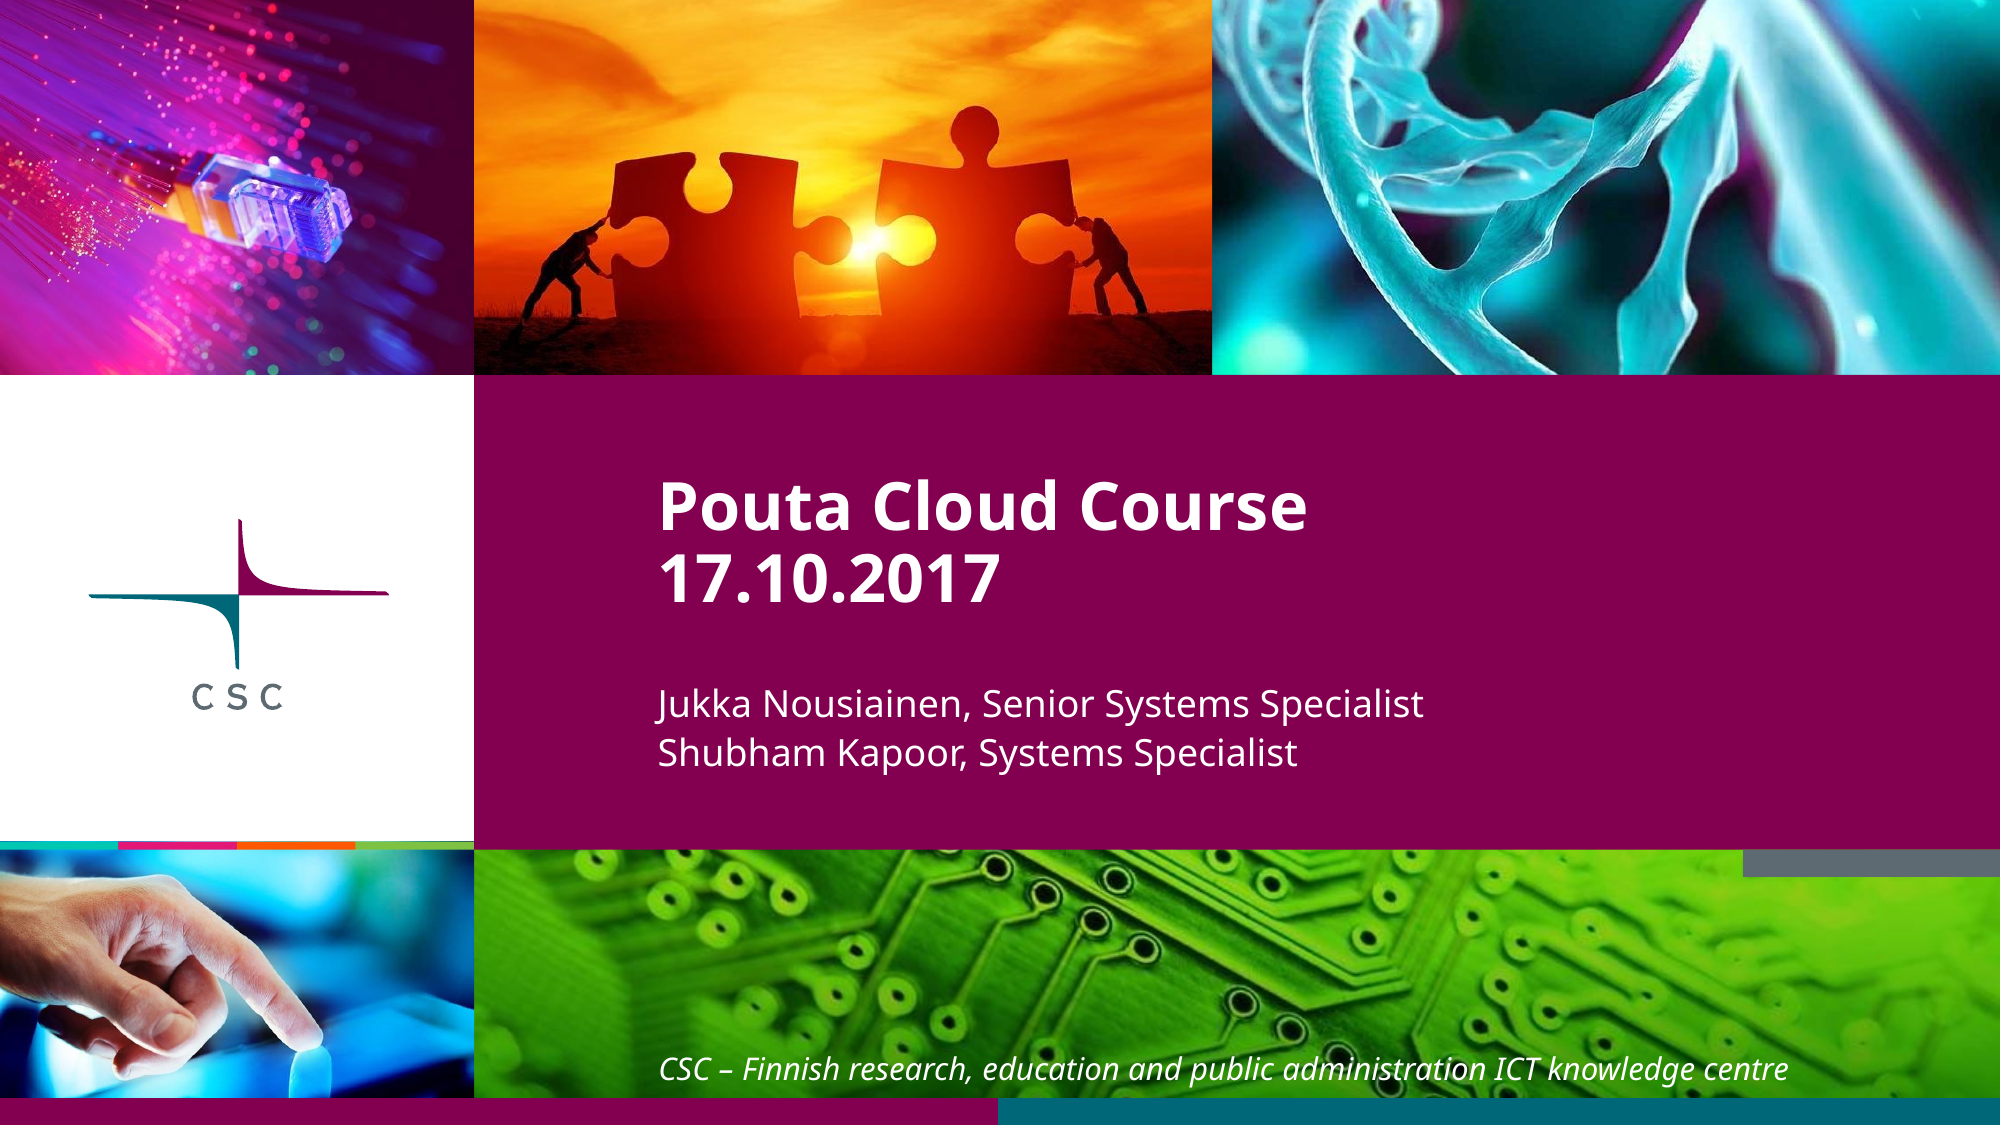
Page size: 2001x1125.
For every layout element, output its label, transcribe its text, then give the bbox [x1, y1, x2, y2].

picture [1238, 228, 1245, 237]
picture [0, 850, 2000, 1098]
subtitle Jukka Nousiainen, Senior Systems Specialist Shubham Kapoor, Systems Specialist [642, 667, 1811, 799]
picture [1216, 244, 1222, 256]
title Pouta Cloud Course 17.10.2017 [642, 465, 1811, 667]
picture [0, 0, 2000, 375]
